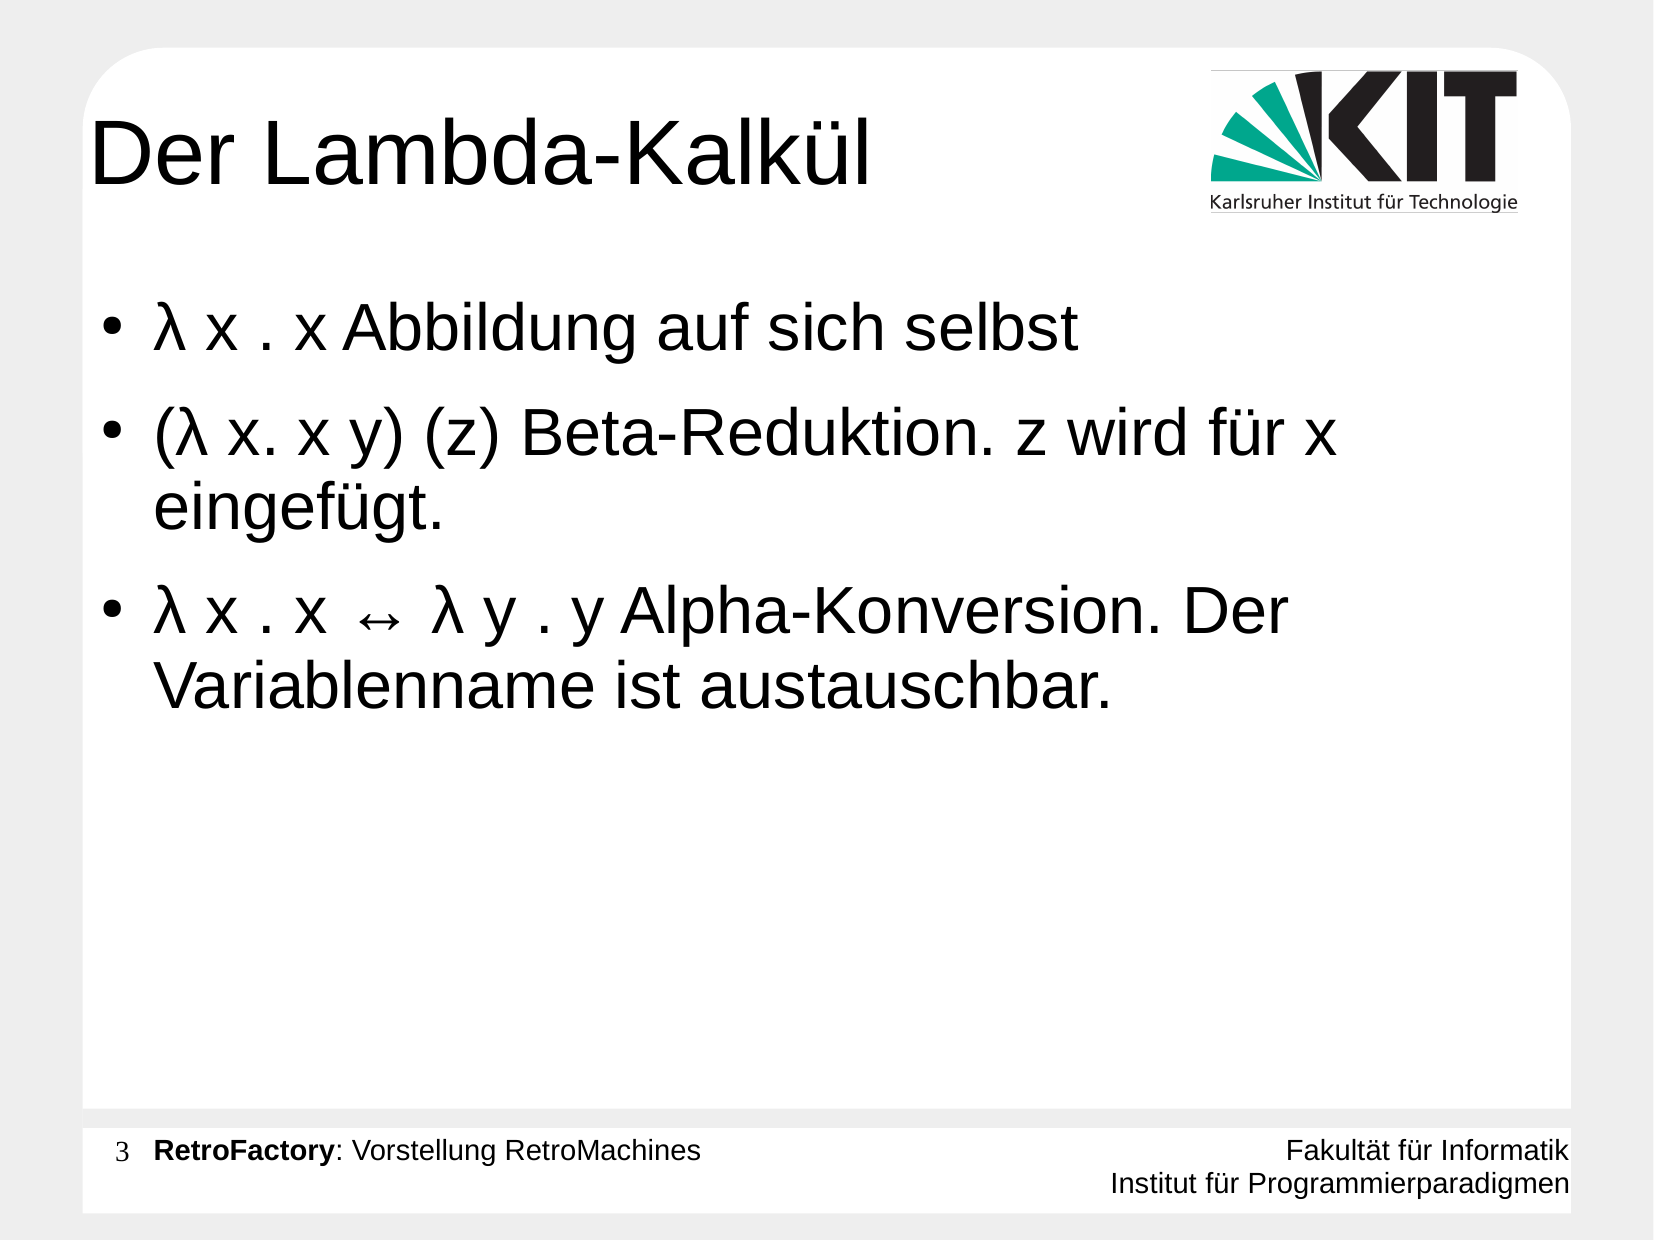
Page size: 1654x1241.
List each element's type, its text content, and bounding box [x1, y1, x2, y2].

picture [1329, 70, 1518, 213]
list λ x . x Abbildung auf sich selbst (λ x. x y) (z) Beta-Reduktion. z wird für x eingefügt. λ x . x ↔ λ y . y Alpha-Konversion. Der Variablenname ist austauschbar. [82, 290, 1571, 1109]
title Der Lambda-Kalkül [88, 49, 1329, 257]
